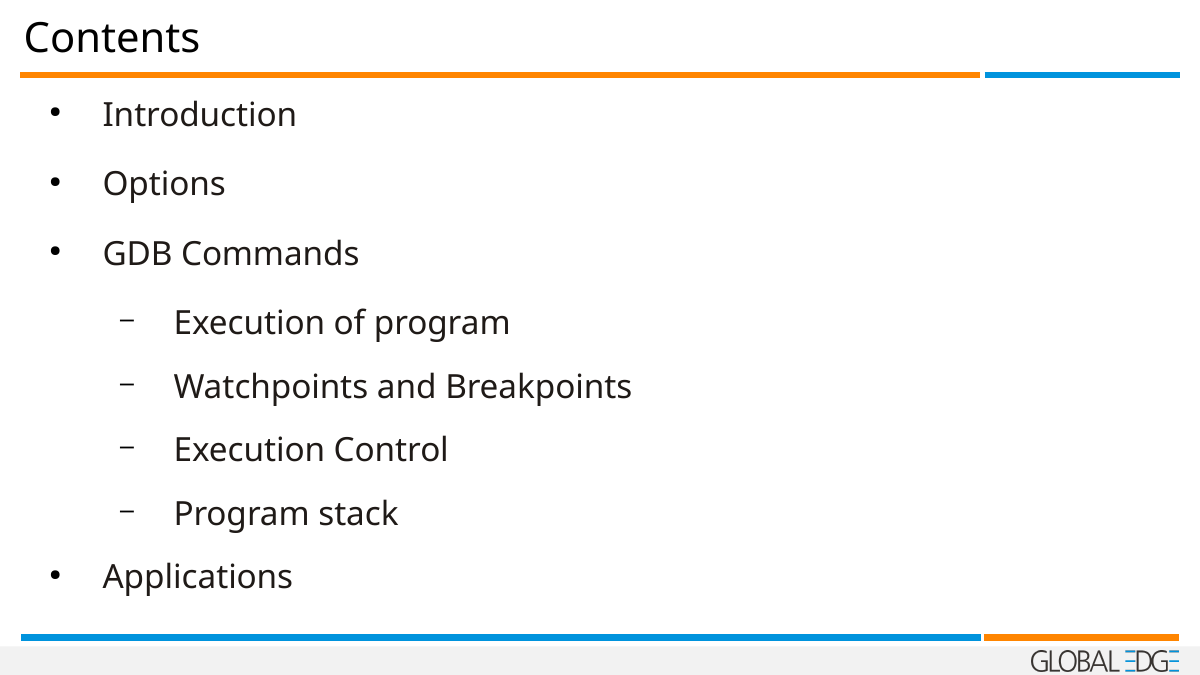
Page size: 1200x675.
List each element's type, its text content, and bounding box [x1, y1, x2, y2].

list Introduction Options GDB Commands Execution of program Watchpoints and Breakpoints Execution Control Program stack Applications [20, 87, 1179, 628]
picture [1031, 650, 1179, 672]
title Contents [12, 9, 1088, 63]
